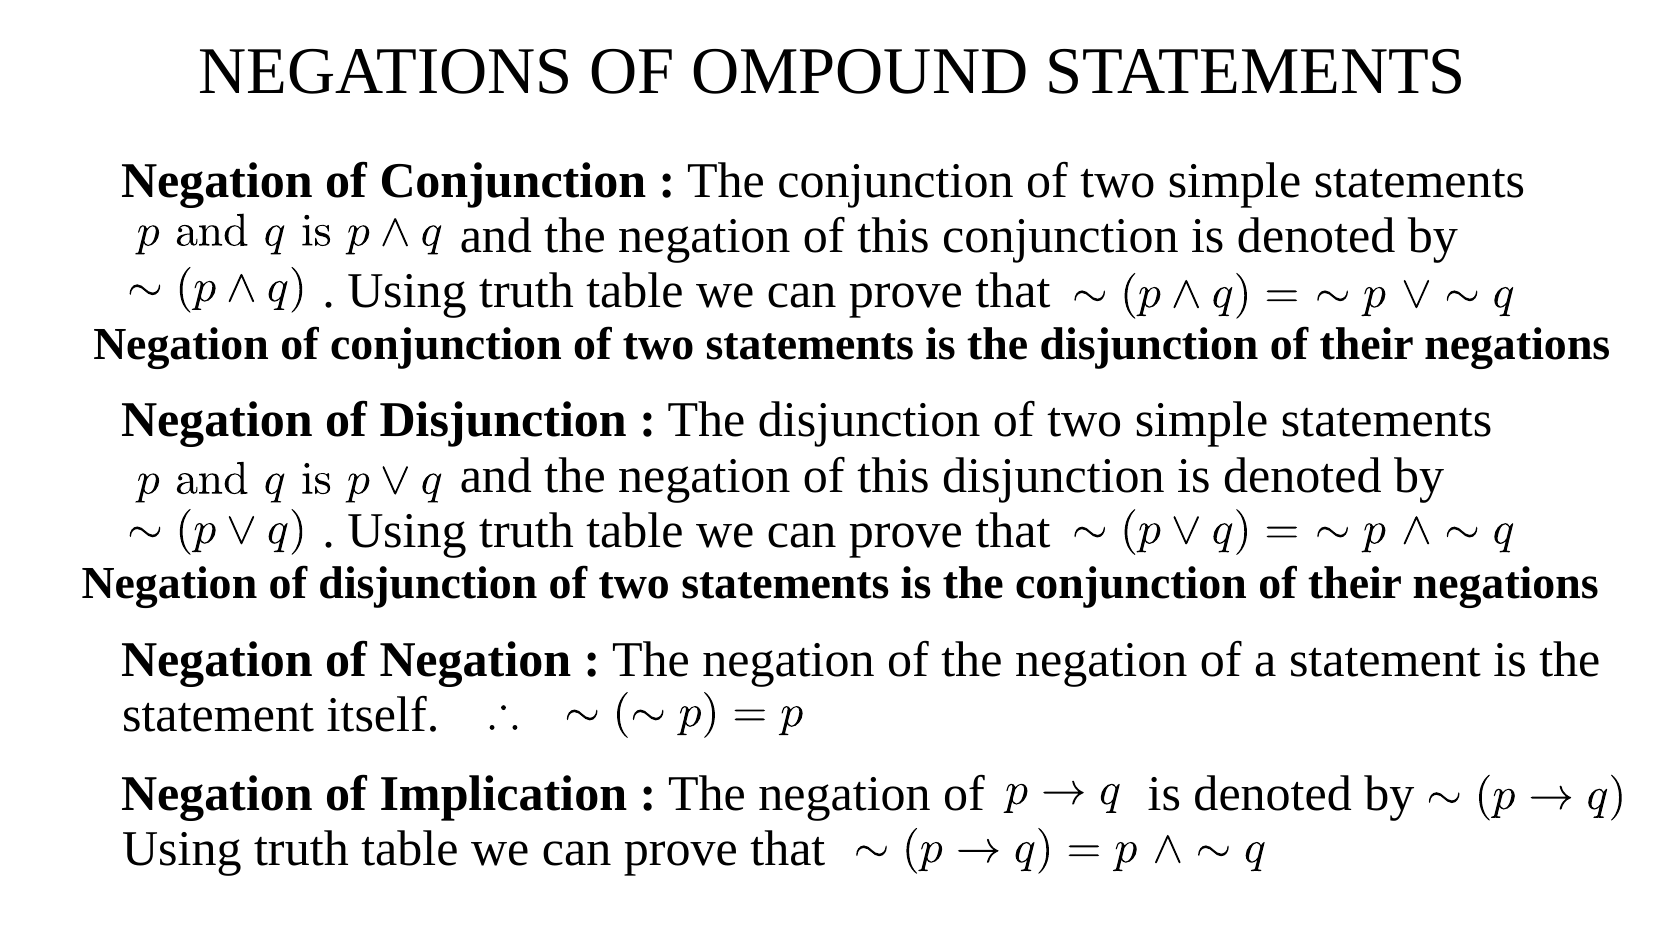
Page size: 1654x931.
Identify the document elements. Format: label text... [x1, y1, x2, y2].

text_box [1074, 509, 1514, 555]
text_box [129, 508, 303, 555]
subtitle Negation of Conjunction : The conjunction of two simple statements and the negation of this conjunction is denoted by . Using truth table we can prove that Negation of conjunction of two statements is the disjunction of their negations Negation of Disjunction : The disjunction of two simple statements and the negation of this disjunction is denoted by . Using truth table we can prove that Negation of disjunction of two statements is the conjunction of their negations Negation of Negation : The negation of the negation of a statement is the statement itself. Negation of Implication : The negation of is denoted by Using truth table we can prove that [47, 129, 1630, 931]
text_box [135, 461, 442, 503]
text_box [1074, 272, 1514, 319]
text_box [135, 213, 442, 255]
text_box [856, 827, 1265, 874]
text_box [1003, 780, 1120, 813]
text_box [129, 266, 303, 313]
text_box [489, 692, 803, 738]
title NEGATIONS OF OMPOUND STATEMENTS [59, 23, 1607, 119]
text_box [1428, 774, 1622, 821]
